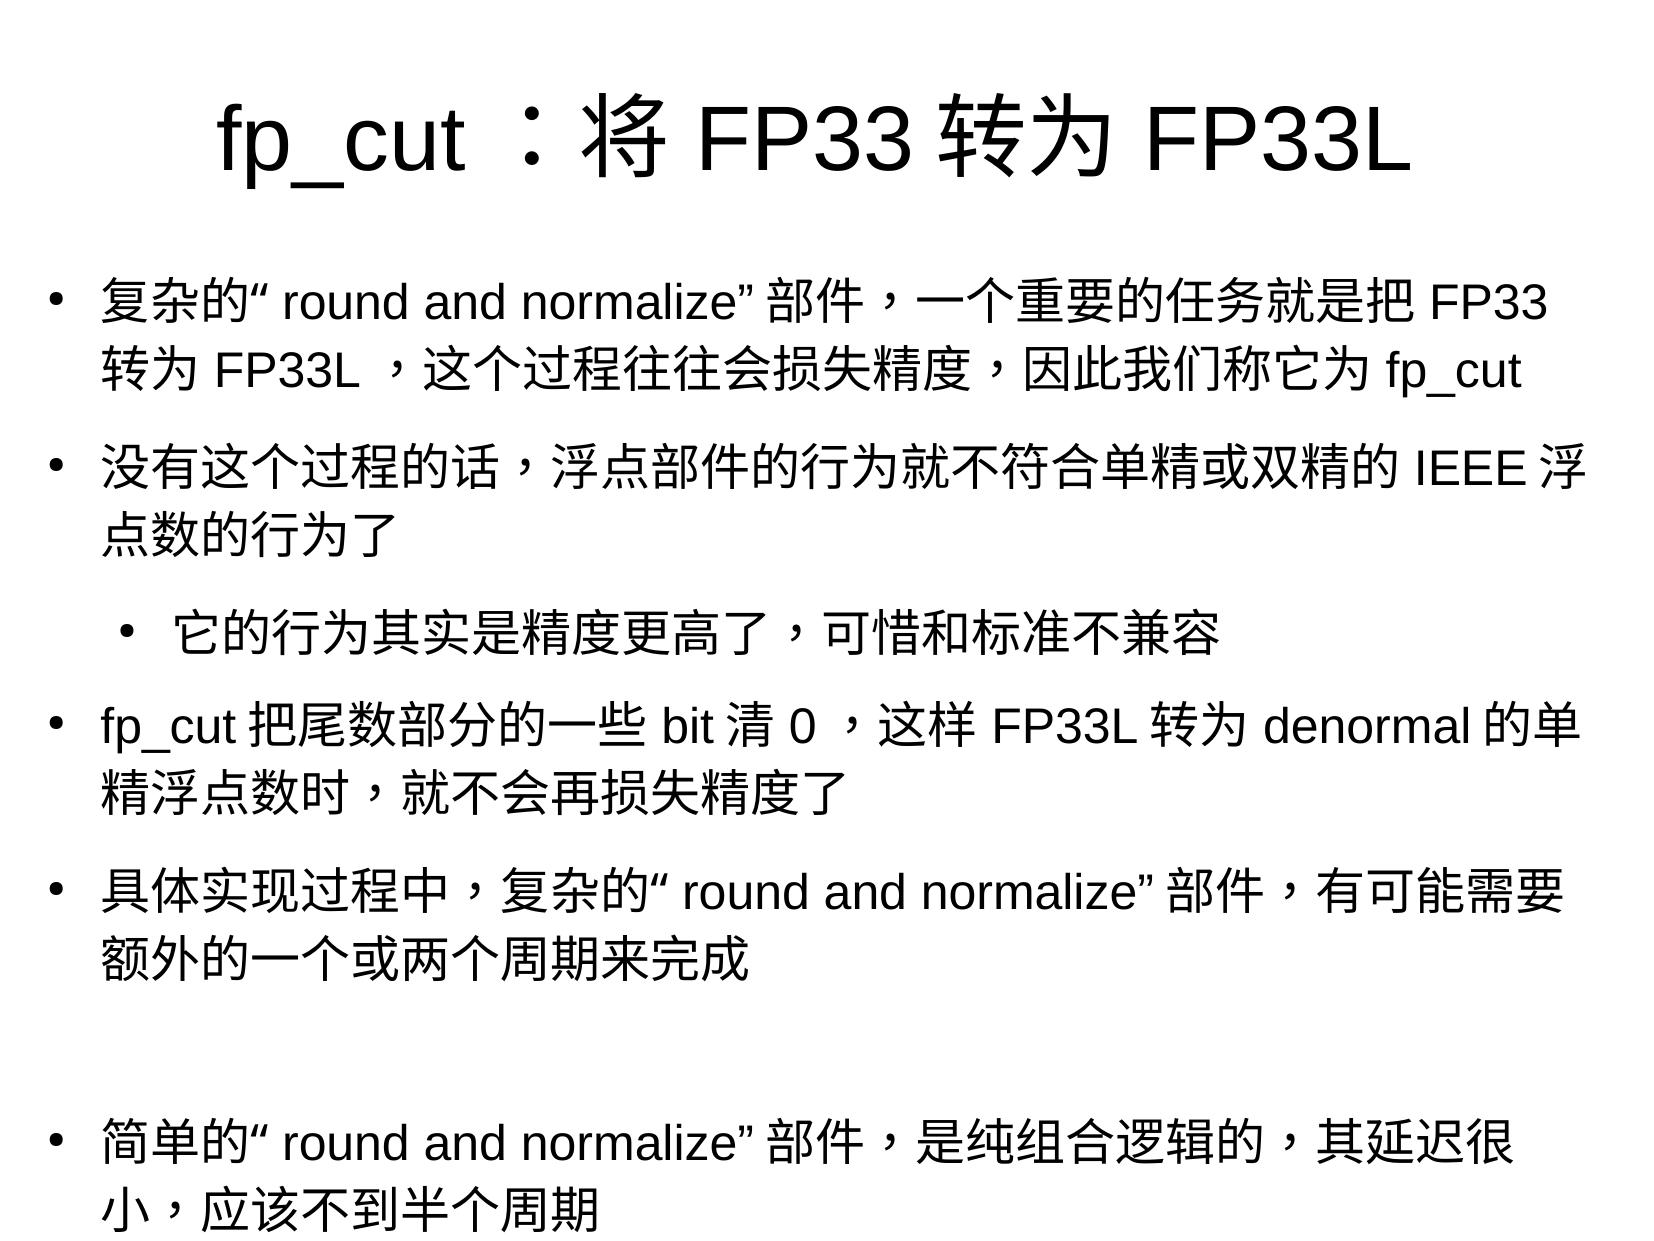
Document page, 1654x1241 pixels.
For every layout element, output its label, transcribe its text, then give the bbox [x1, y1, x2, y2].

list 复杂的“round and normalize”部件，一个重要的任务就是把FP33转为FP33L，这个过程往往会损失精度，因此我们称它为fp_cut 没有这个过程的话，浮点部件的行为就不符合单精或双精的IEEE浮点数的行为了 它的行为其实是精度更高了，可惜和标准不兼容 fp_cut把尾数部分的一些bit清0，这样FP33L转为denormal的单精浮点数时，就不会再损失精度了 具体实现过程中，复杂的“round and normalize”部件，有可能需要额外的一个或两个周期来完成 简单的“round and normalize”部件，是纯组合逻辑的，其延迟很小，应该不到半个周期 [29, 265, 1595, 1138]
title fp_cut：将FP33转为FP33L [70, 31, 1559, 239]
